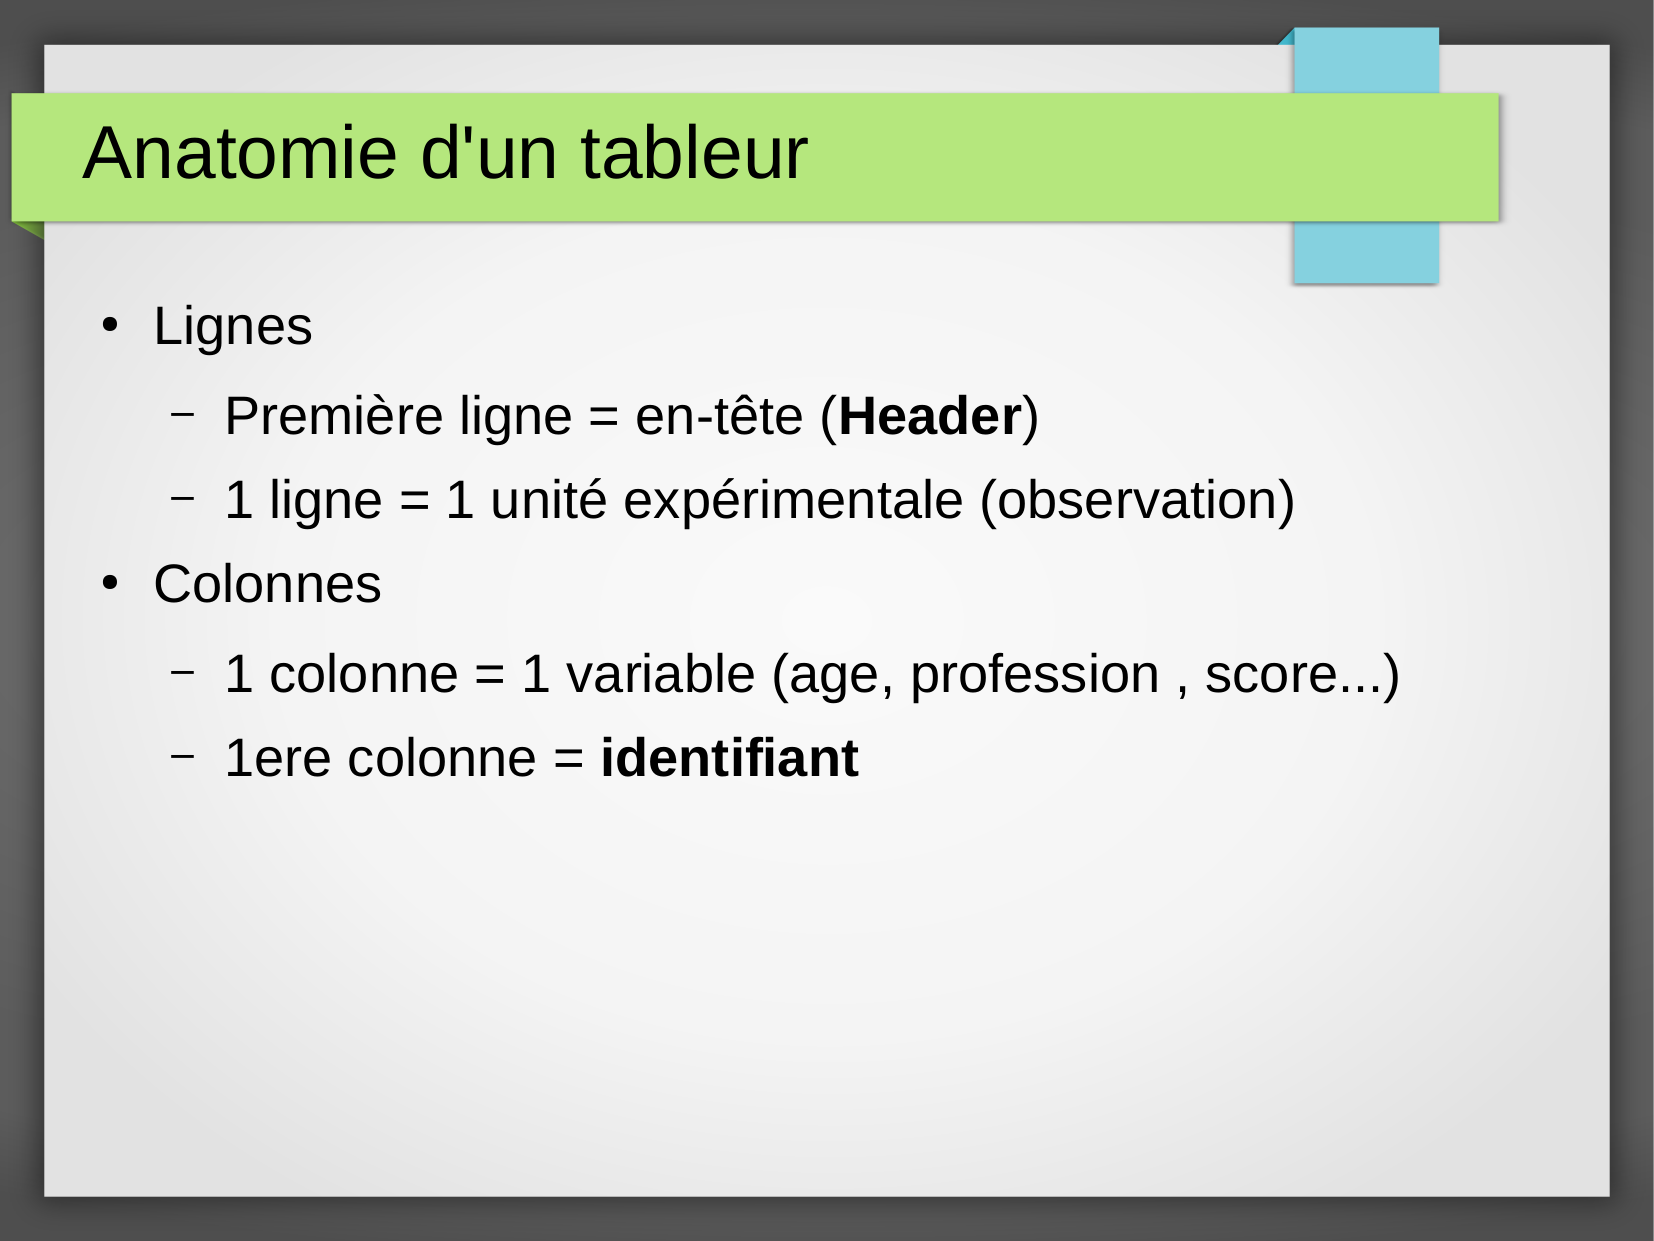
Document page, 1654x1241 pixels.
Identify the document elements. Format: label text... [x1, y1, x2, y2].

title Anatomie d'un tableur [82, 49, 1571, 257]
picture [0, 0, 1654, 1241]
list Lignes Première ligne = en-tête (Header) 1 ligne = 1 unité expérimentale (observation) Colonnes 1 colonne = 1 variable (age, profession , score...) 1ere colonne = identifiant [82, 295, 1571, 1015]
